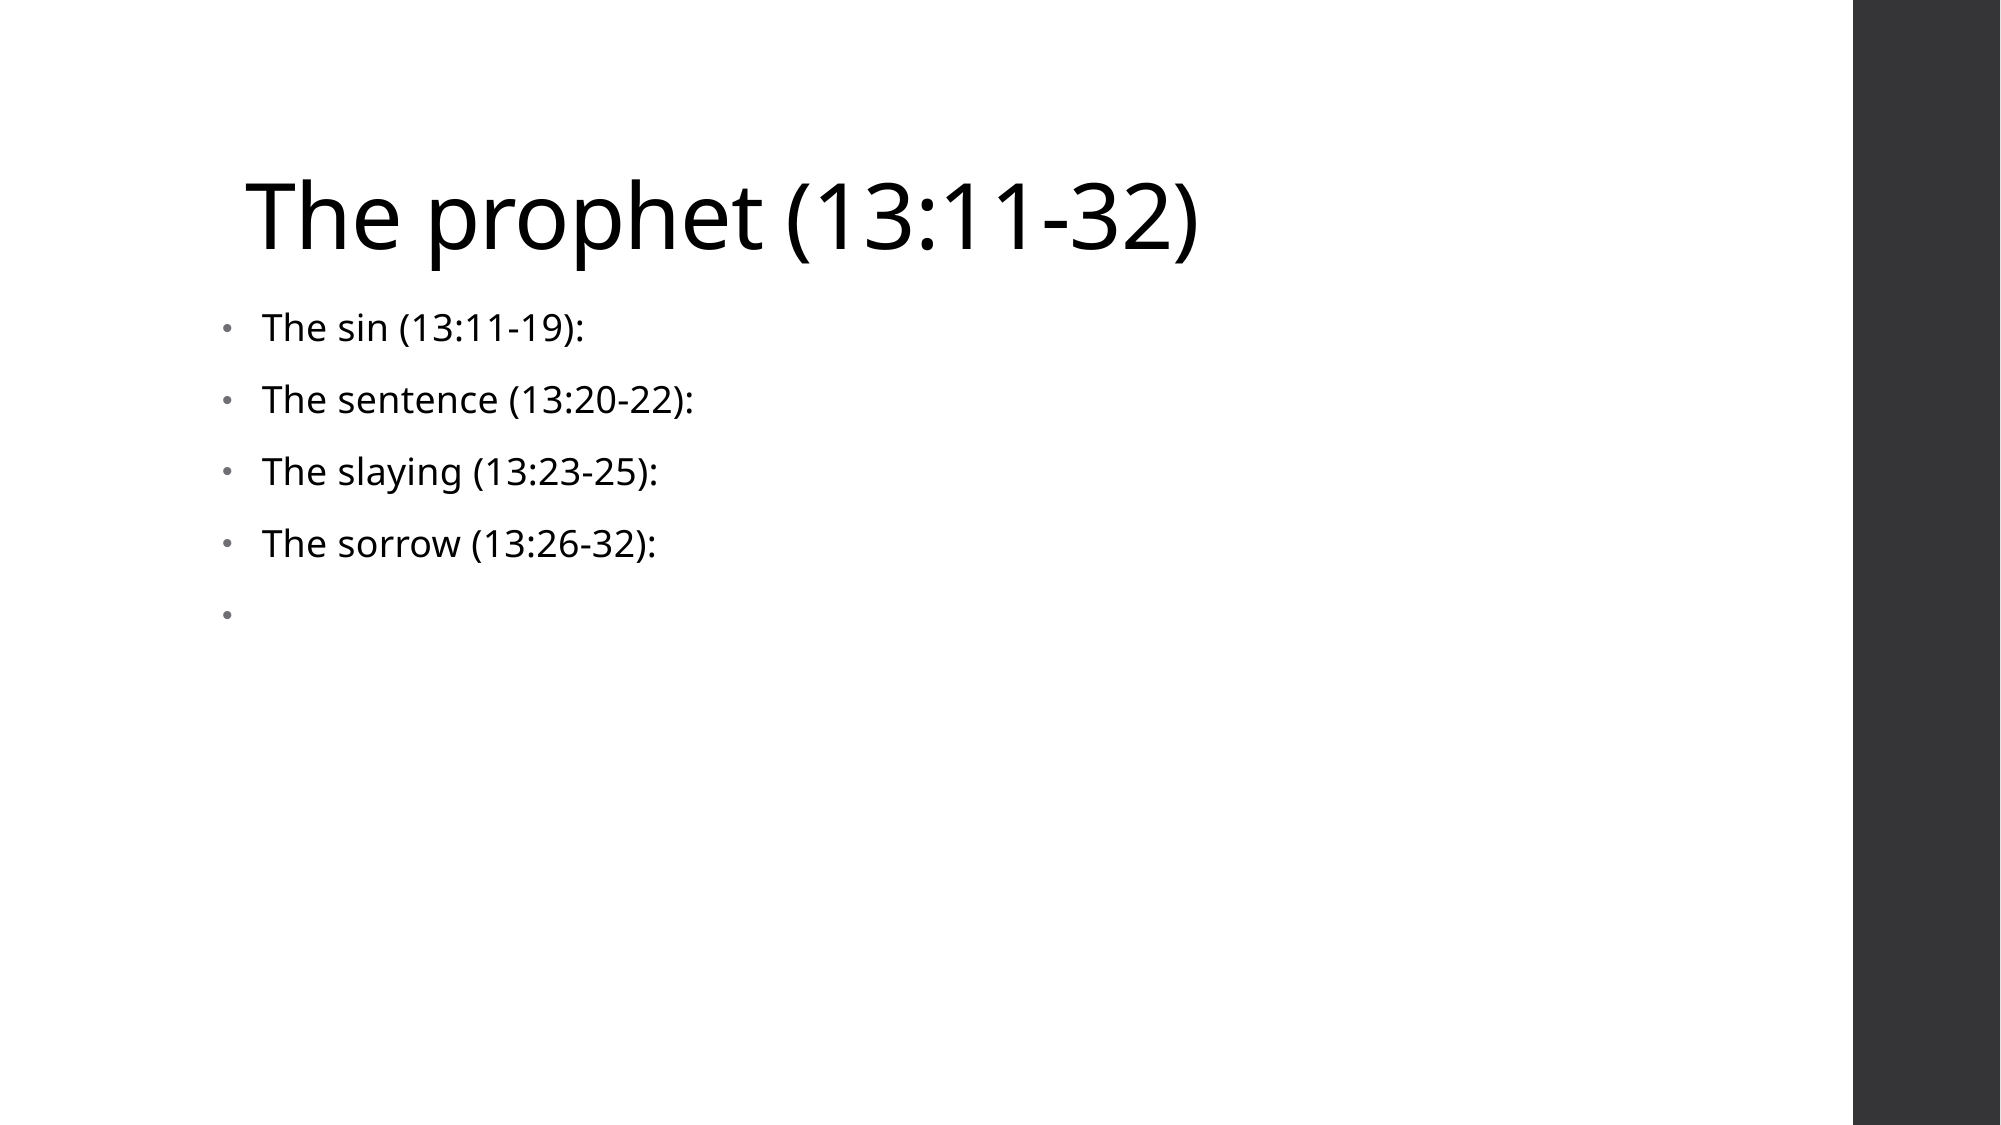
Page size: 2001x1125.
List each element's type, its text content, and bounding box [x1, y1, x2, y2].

title The prophet (13:11-32) [206, 60, 1797, 278]
list The sin (13:11-19): The sentence (13:20-22): The slaying (13:23-25): The sorrow (13:26-32): [206, 299, 1617, 1014]
